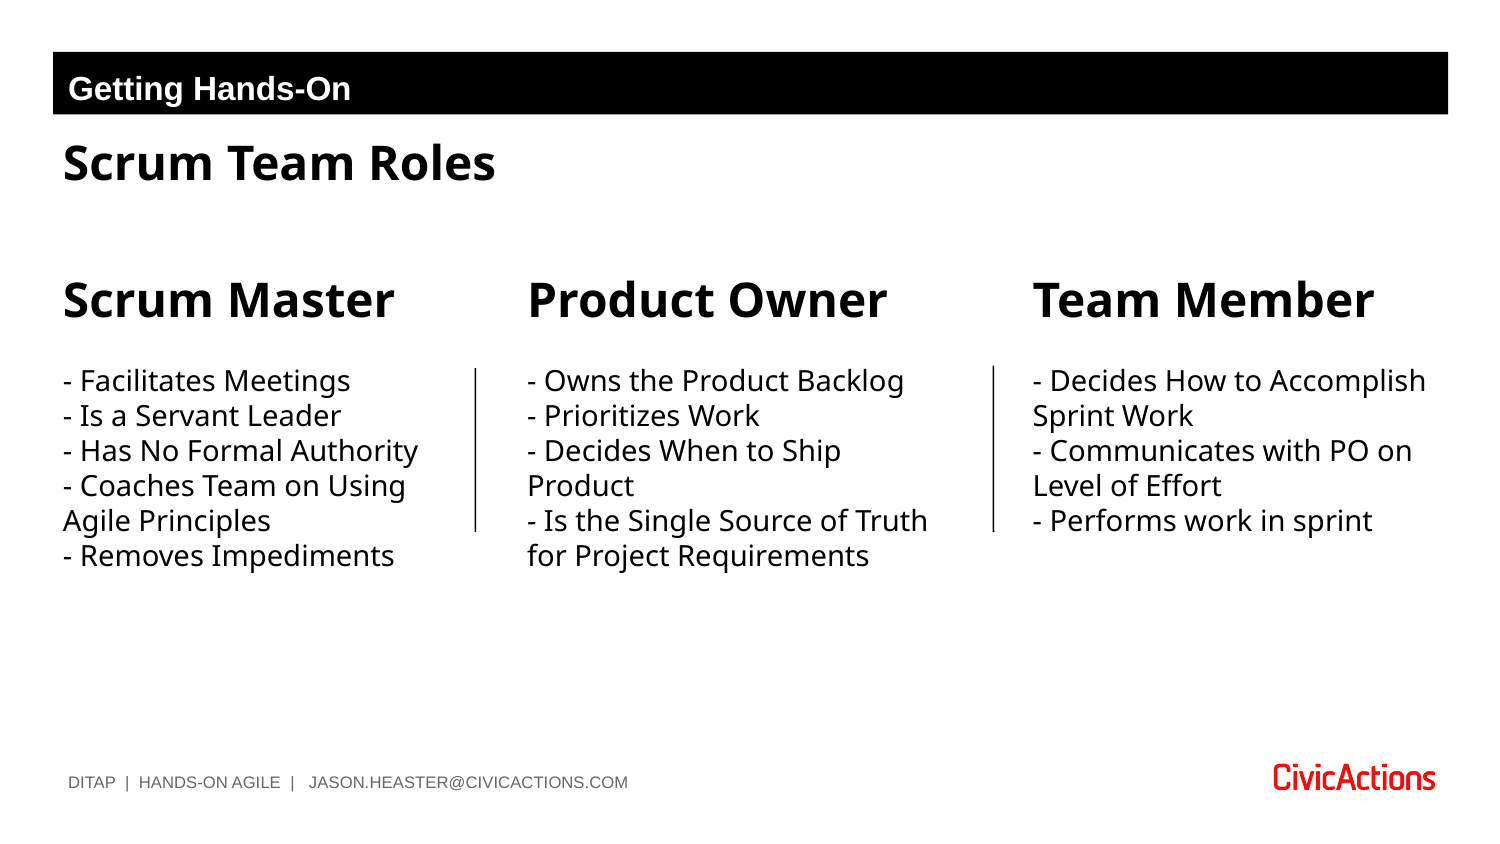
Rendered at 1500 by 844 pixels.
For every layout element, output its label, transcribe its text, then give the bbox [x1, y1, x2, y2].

list Product Owner - Owns the Product Backlog - Prioritizes Work - Decides When to Ship Product - Is the Single Source of Truth for Project Requirements [517, 259, 964, 735]
list Scrum Master - Facilitates Meetings - Is a Servant Leader - Has No Formal Authority - Coaches Team on Using Agile Principles - Removes Impediments [53, 259, 462, 735]
picture [1271, 758, 1438, 795]
list Team Member - Decides How to Accomplish Sprint Work - Communicates with PO on Level of Effort - Performs work in sprint [1023, 259, 1470, 735]
title Getting Hands-On [53, 51, 1449, 115]
list Scrum Team Roles [53, 123, 1449, 194]
